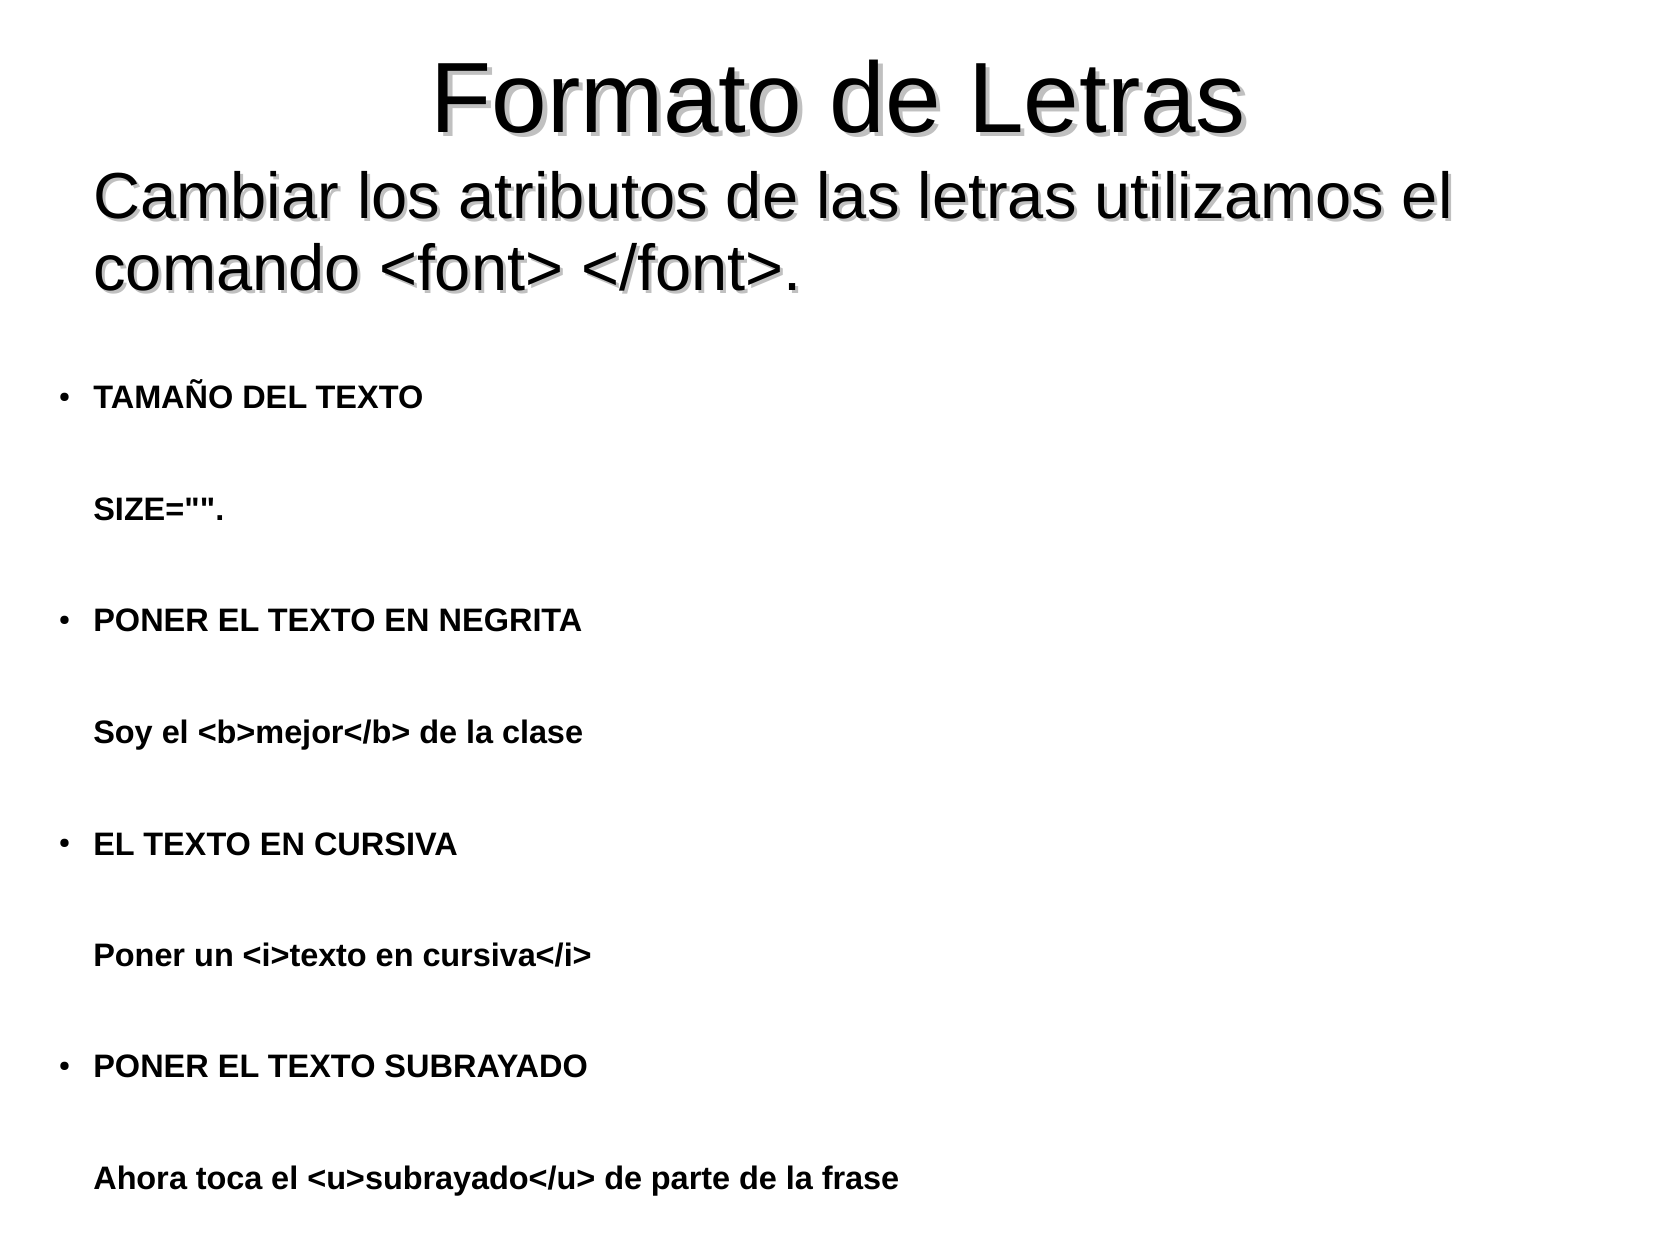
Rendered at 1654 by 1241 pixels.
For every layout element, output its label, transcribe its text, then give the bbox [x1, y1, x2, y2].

list Cambiar los atributos de las letras utilizamos el comando <font> </font>. TAMAÑO DEL TEXTO SIZE="". PONER EL TEXTO EN NEGRITA Soy el <b>mejor</b> de la clase EL TEXTO EN CURSIVA Poner un <i>texto en cursiva</i> PONER EL TEXTO SUBRAYADO Ahora toca el <u>subrayado</u> de parte de la frase [47, 159, 1642, 1205]
title Formato de Letras [94, 0, 1583, 159]
